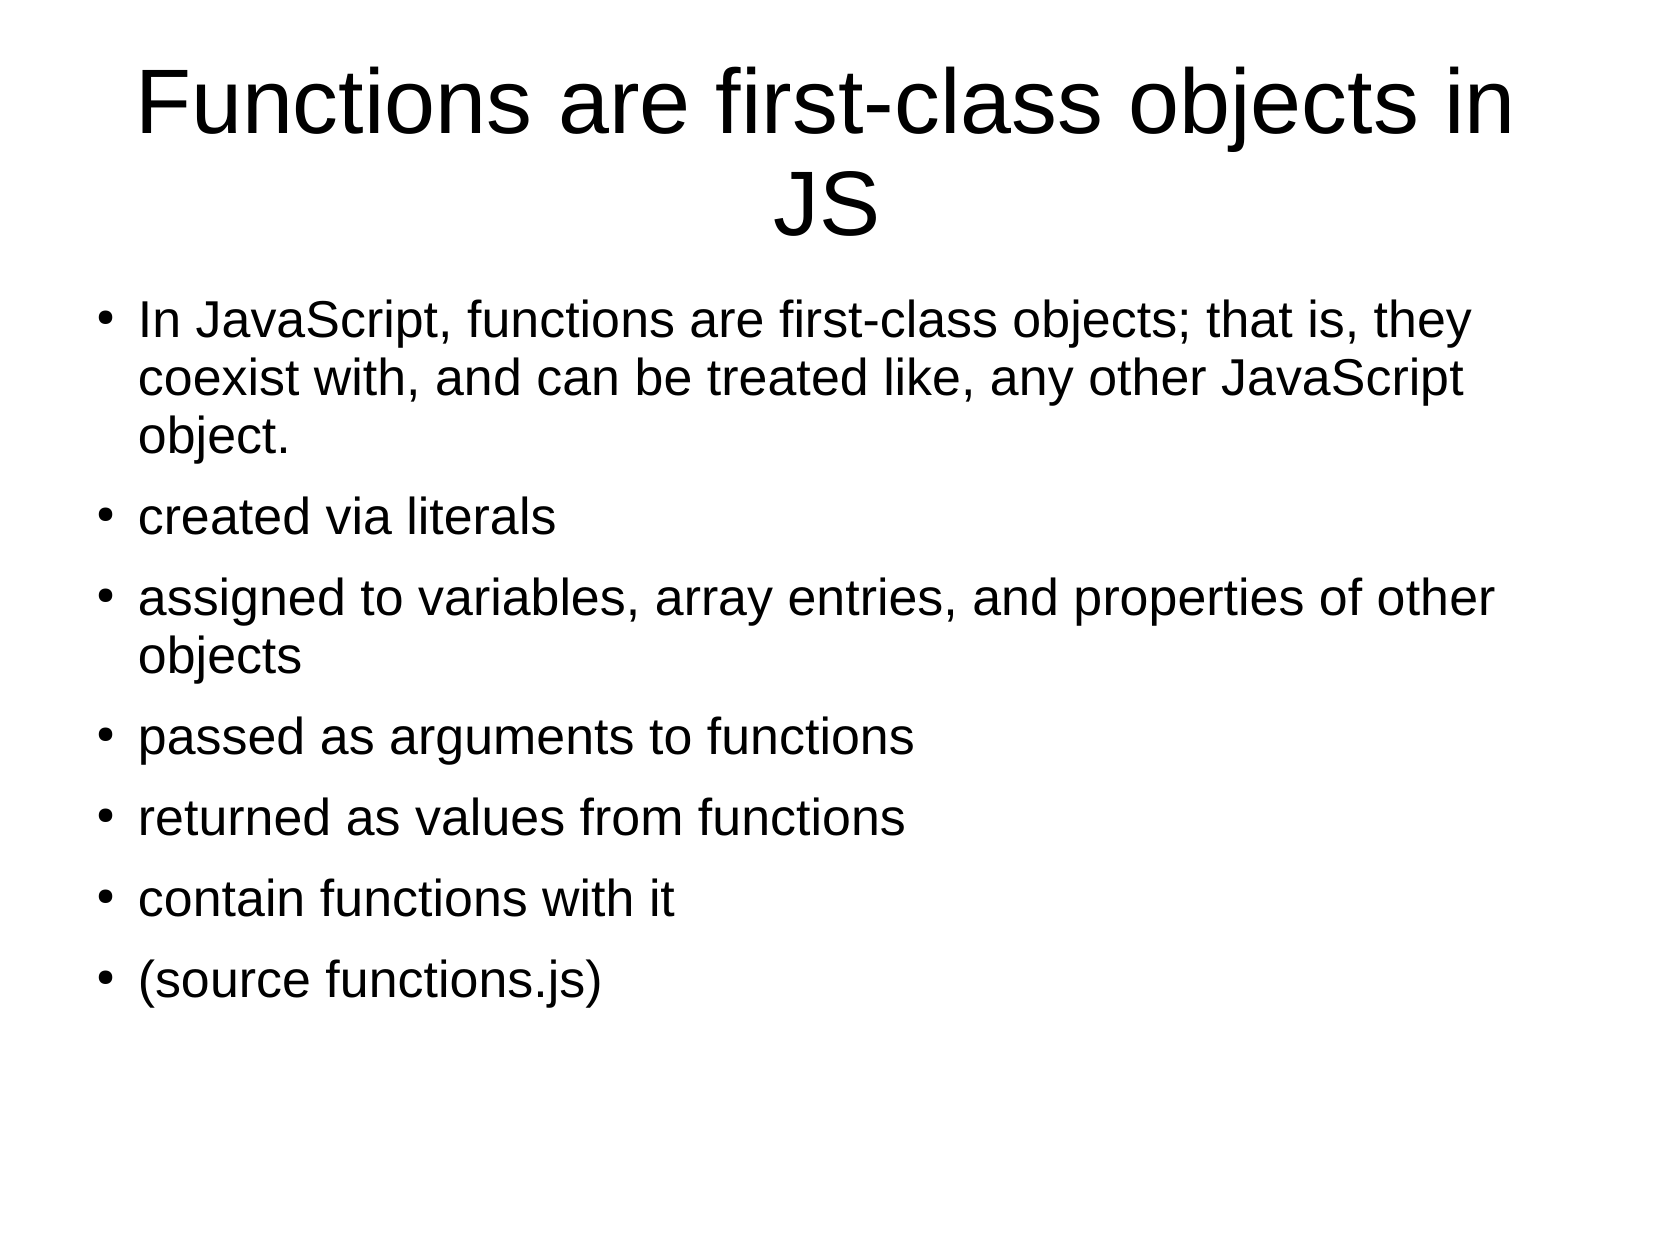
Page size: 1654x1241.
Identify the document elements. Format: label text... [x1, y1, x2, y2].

list In JavaScript, functions are first-class objects; that is, they coexist with, and can be treated like, any other JavaScript object. created via literals assigned to variables, array entries, and properties of other objects passed as arguments to functions returned as values from functions contain functions with it (source functions.js) [82, 290, 1571, 1010]
title Functions are first-class objects in JS [82, 49, 1571, 257]
